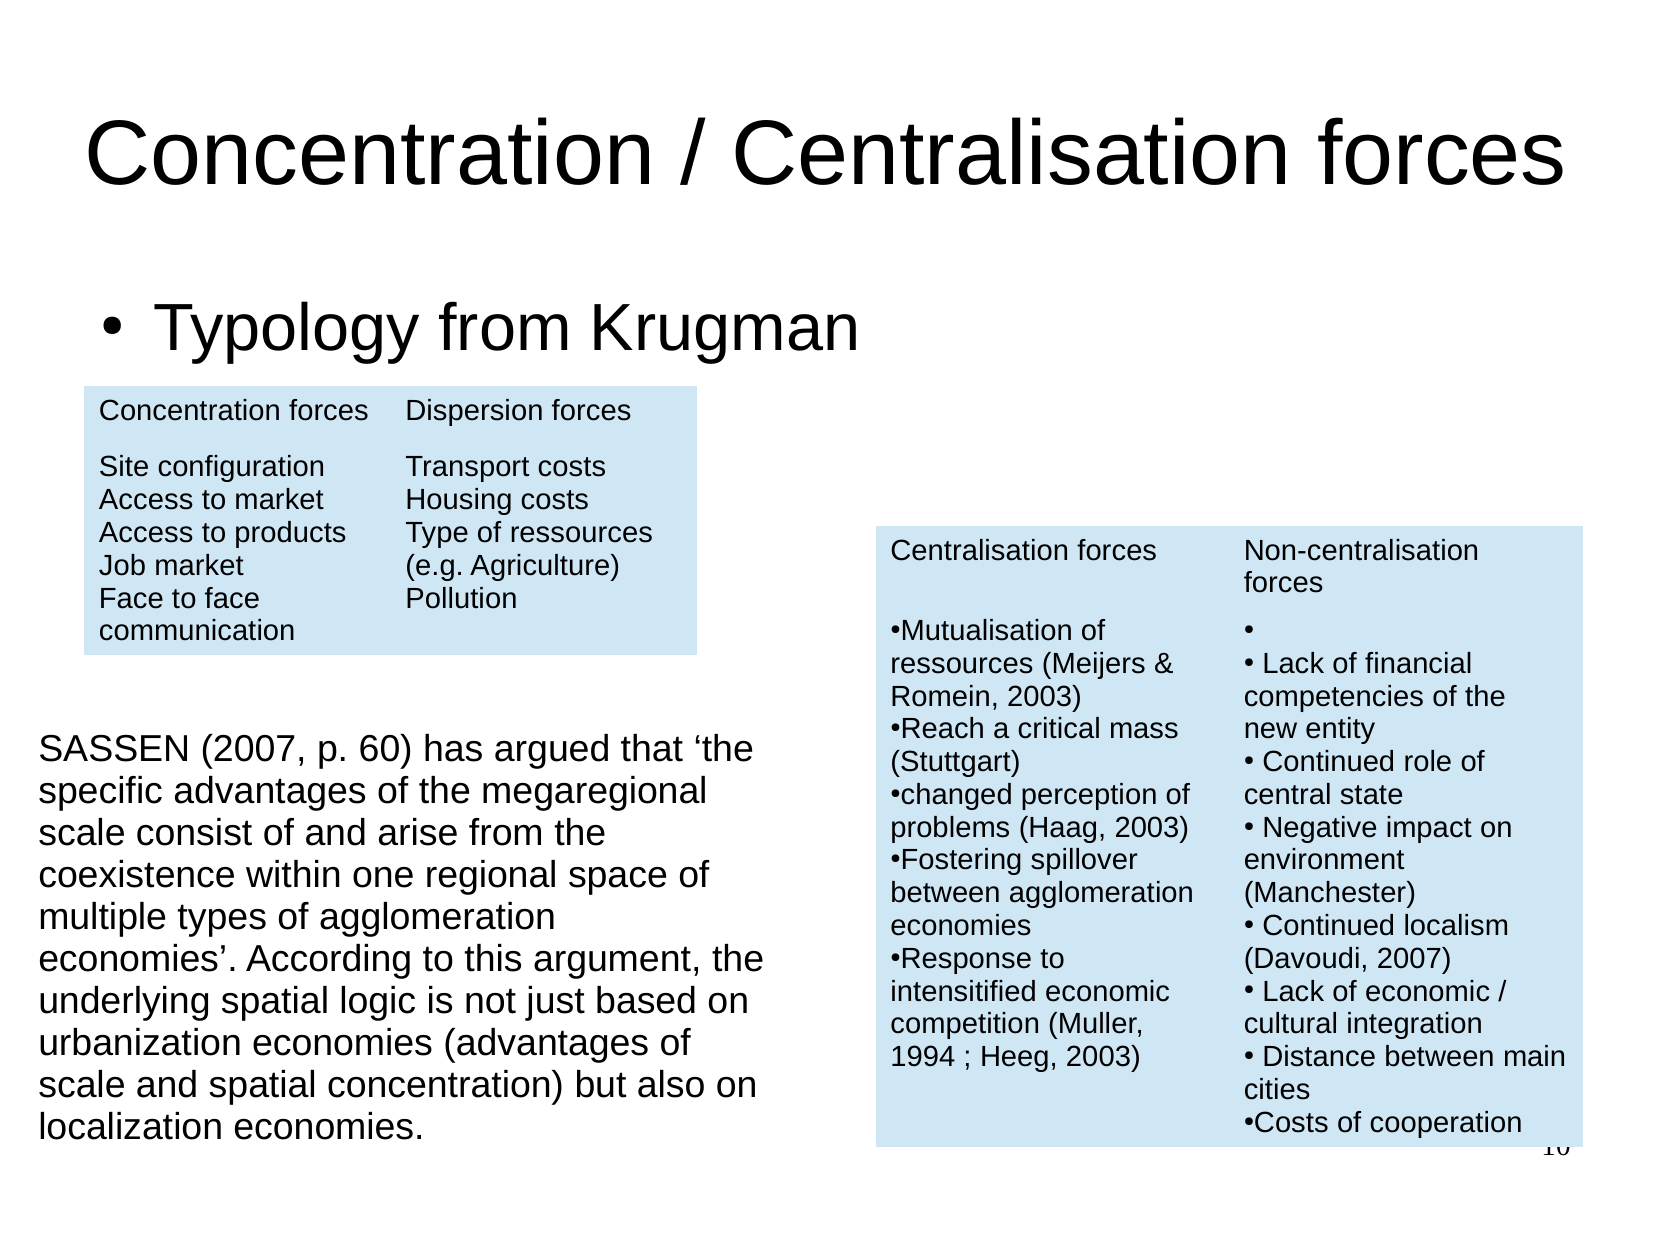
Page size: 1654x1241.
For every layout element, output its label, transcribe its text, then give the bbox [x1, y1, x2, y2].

table_cell Site configuration Access to market Access to products Job market Face to face communication [84, 443, 391, 655]
table_header Non-centralisation forces [1229, 526, 1583, 607]
list Typology from Krugman [82, 290, 1538, 1010]
title Concentration / Centralisation forces [82, 49, 1571, 257]
table_cell Mutualisation of ressources (Meijers & Romein, 2003) Reach a critical mass (Stuttgart) changed perception of problems (Haag, 2003) Fostering spillover between agglomeration economies Response to intensitified economic competition (Muller, 1994 ; Heeg, 2003) [876, 607, 1229, 1147]
table_cell Transport costs Housing costs Type of ressources (e.g. Agriculture) Pollution [391, 443, 697, 655]
table_header Dispersion forces [391, 386, 697, 443]
table_header Centralisation forces [876, 526, 1229, 607]
text_box SASSEN (2007, p. 60) has argued that ‘the specific advantages of the megaregional scale consist of and arise from the coexistence within one regional space of multiple types of agglomeration economies’. According to this argument, the underlying spatial logic is not just based on urbanization economies (advantages of scale and spatial concentration) but also on localization economies. [23, 720, 780, 1156]
table_header Concentration forces [84, 386, 391, 443]
table_cell Lack of financial competencies of the new entity Continued role of central state Negative impact on environment (Manchester) Continued localism (Davoudi, 2007) Lack of economic / cultural integration Distance between main cities Costs of cooperation [1229, 607, 1583, 1147]
